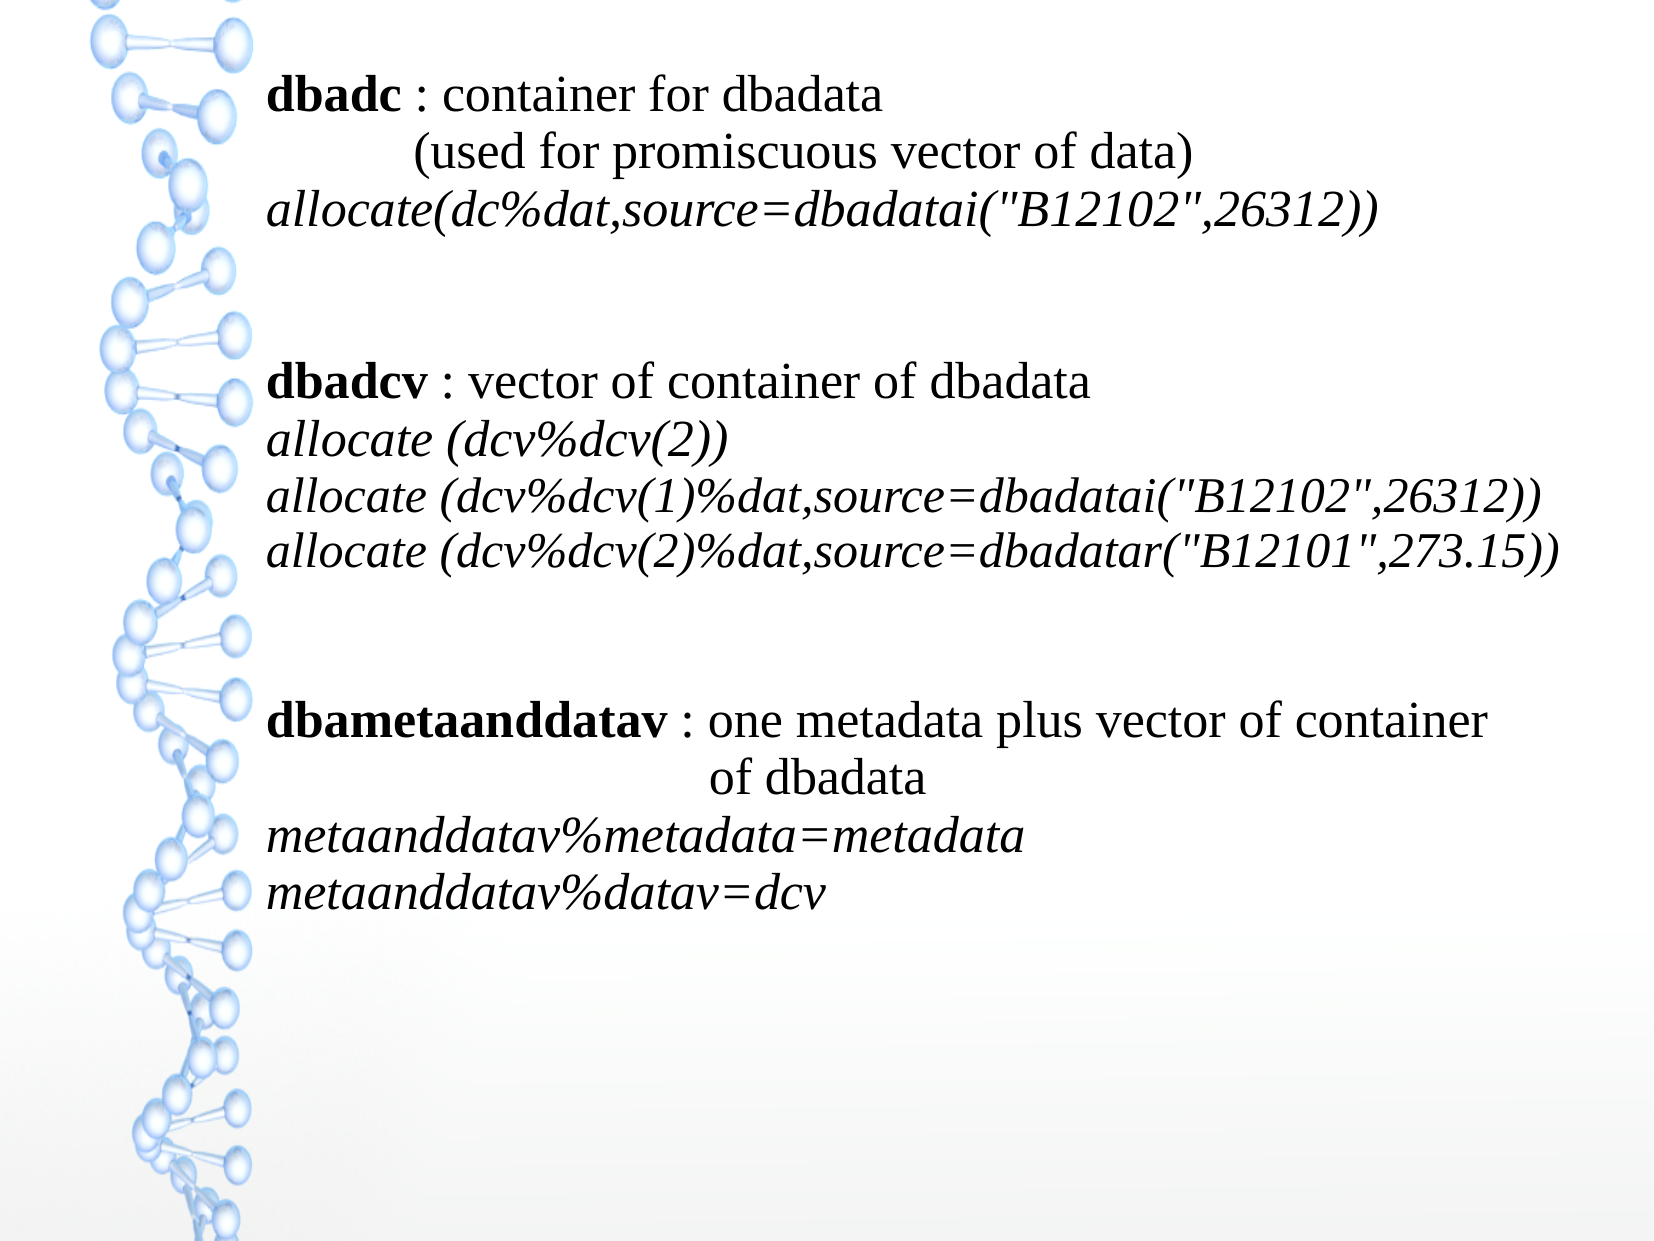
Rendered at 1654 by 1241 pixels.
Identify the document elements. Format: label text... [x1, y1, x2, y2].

picture [0, 0, 1654, 1241]
subtitle dbadc : container for dbadata (used for promiscuous vector of data) allocate(dc%dat,source=dbadatai("B12102",26312)) dbadcv : vector of container of dbadata allocate (dcv%dcv(2)) allocate (dcv%dcv(1)%dat,source=dbadatai("B12102",26312)) allocate (dcv%dcv(2)%dat,source=dbadatar("B12101",273.15)) dbametaanddatav : one metadata plus vector of container of dbadata metaanddatav%metadata=metadata metaanddatav%datav=dcv [265, 47, 1595, 997]
